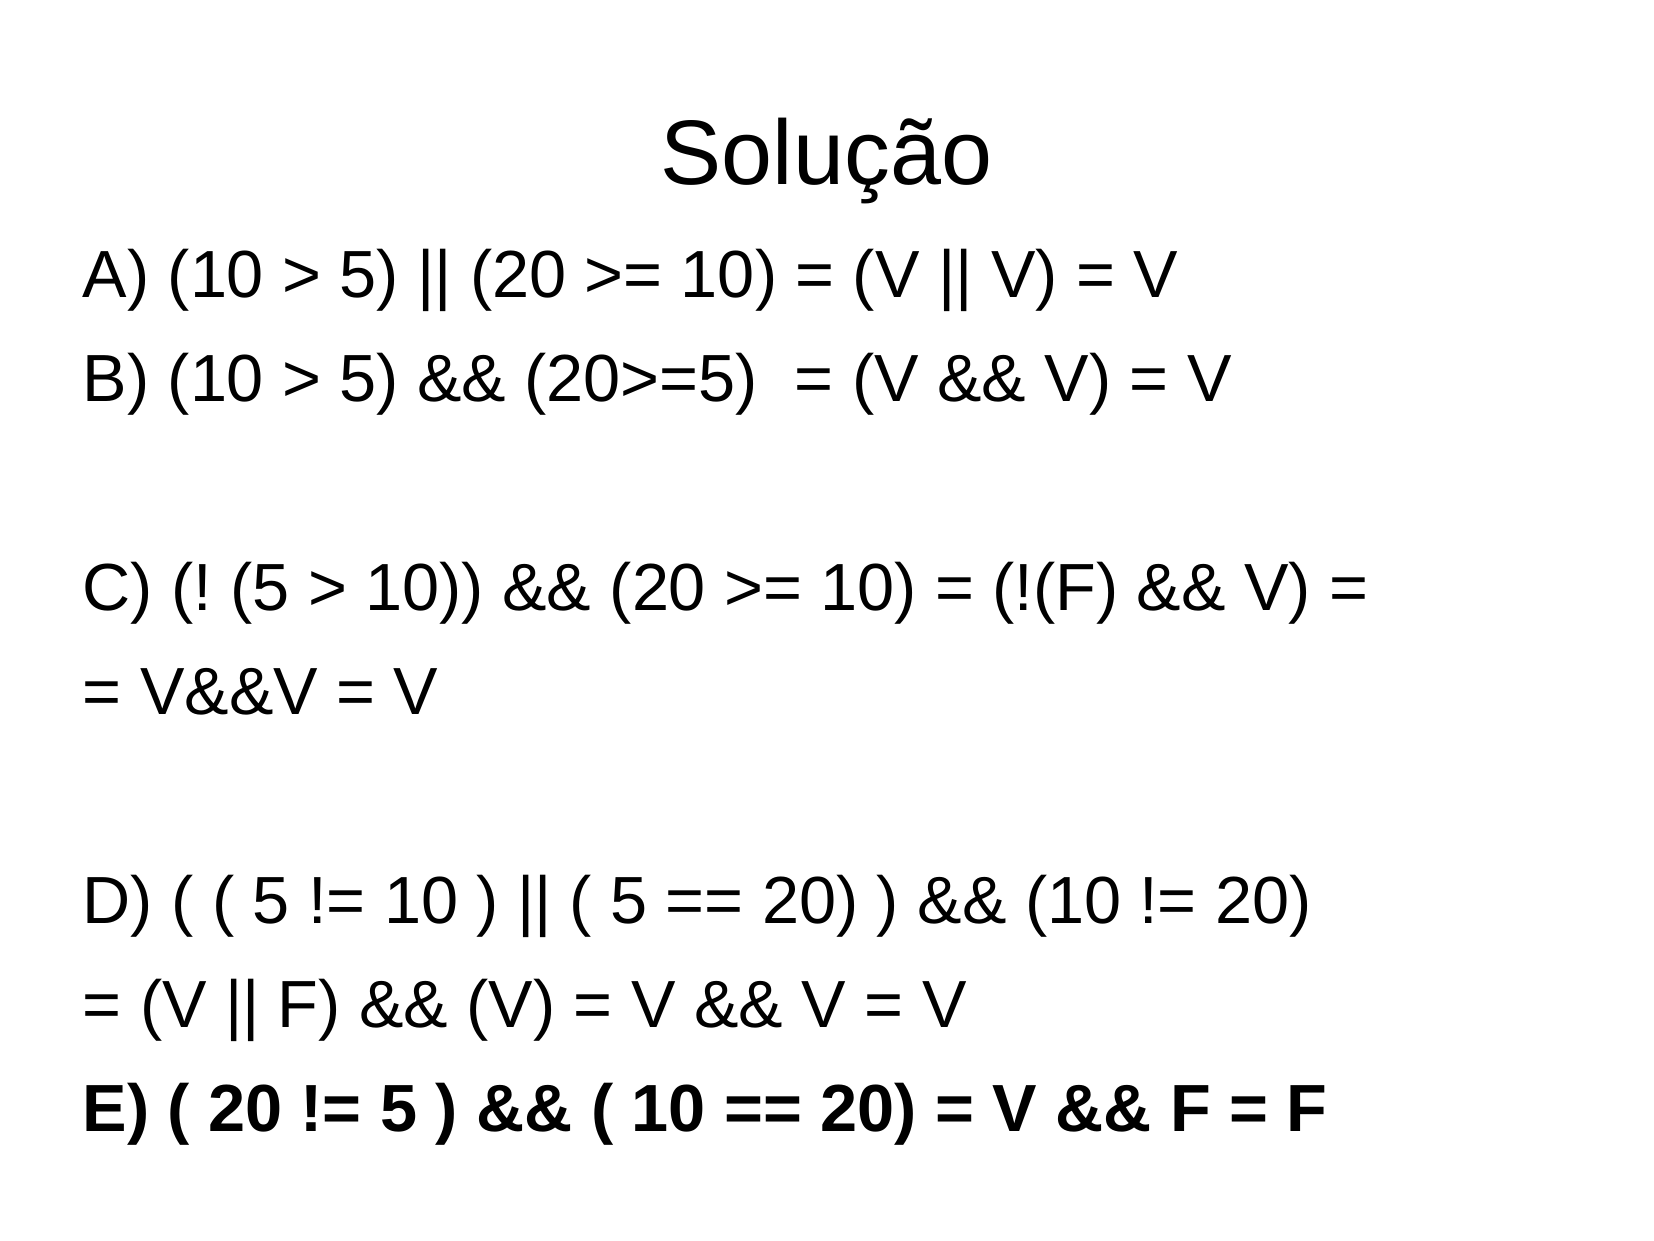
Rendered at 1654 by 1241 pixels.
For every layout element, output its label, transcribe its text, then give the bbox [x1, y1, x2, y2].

title Solução [82, 49, 1571, 237]
list A) (10 > 5) || (20 >= 10) = (V || V) = V B) (10 > 5) && (20>=5) = (V && V) = V C) (! (5 > 10)) && (20 >= 10) = (!(F) && V) = = V&&V = V D) ( ( 5 != 10 ) || ( 5 == 20) ) && (10 != 20) = (V || F) && (V) = V && V = V E) ( 20 != 5 ) && ( 10 == 20) = V && F = F [82, 237, 1571, 1217]
